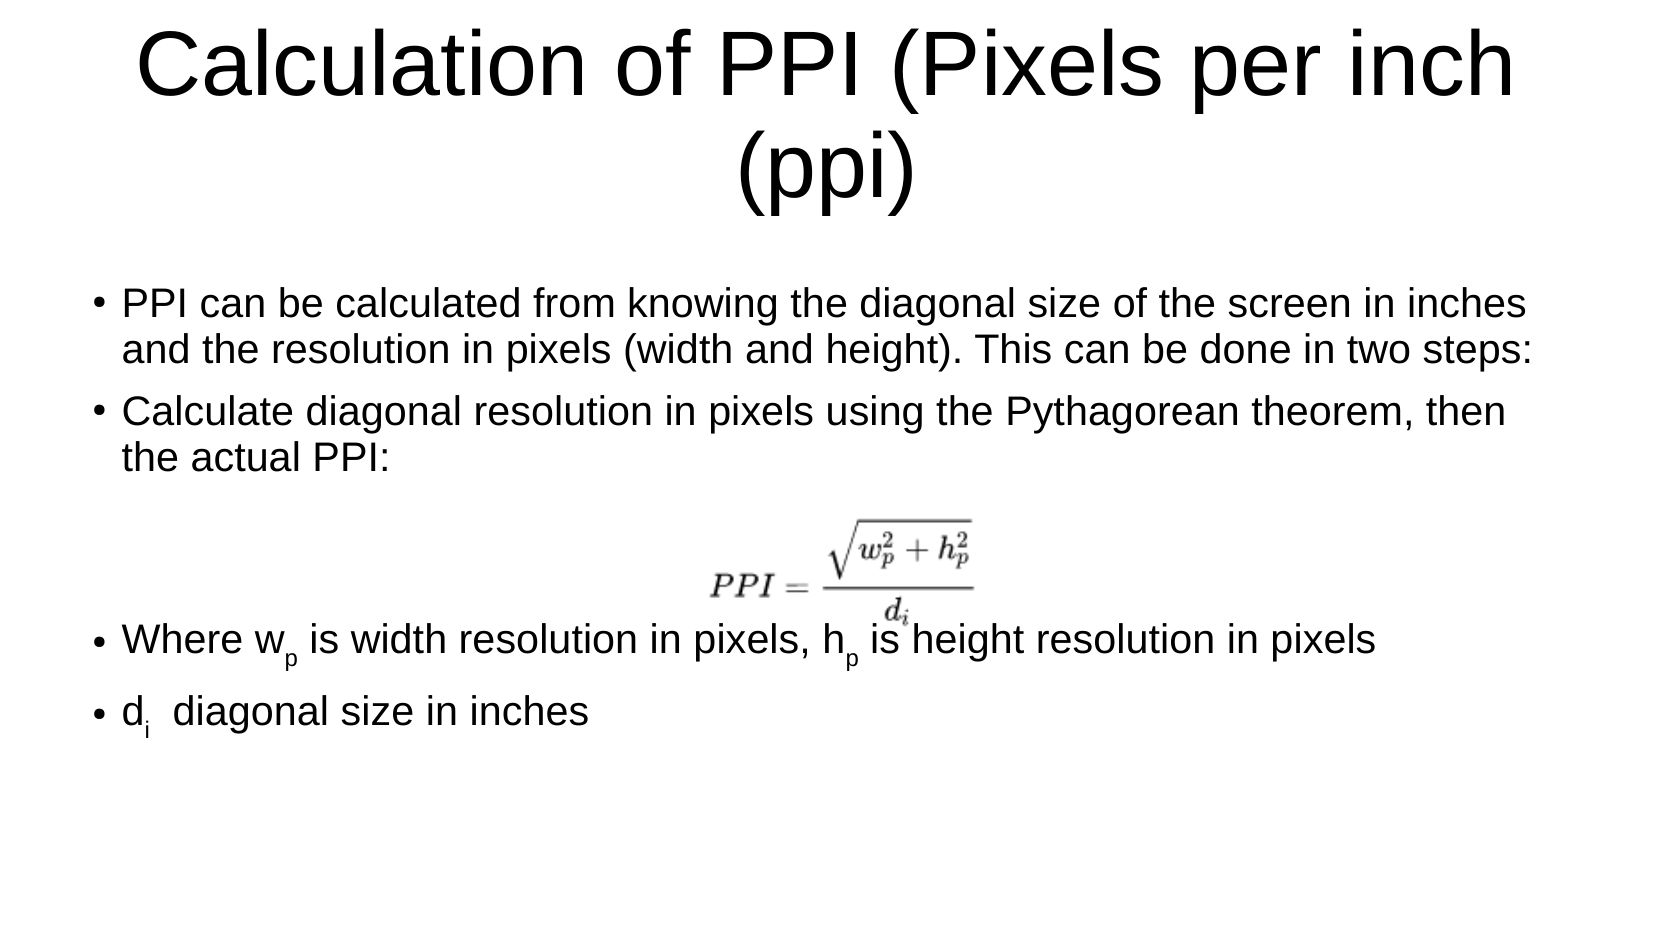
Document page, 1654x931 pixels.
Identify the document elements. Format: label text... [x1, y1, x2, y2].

picture [709, 514, 978, 631]
list PPI can be calculated from knowing the diagonal size of the screen in inches and the resolution in pixels (width and height). This can be done in two steps: Calculate diagonal resolution in pixels using the Pythagorean theorem, then the actual PPI: Where wp is width resolution in pixels, hp is height resolution in pixels di diagonal size in inches [82, 217, 1571, 758]
title Calculation of PPI (Pixels per inch (ppi) [82, 12, 1571, 217]
